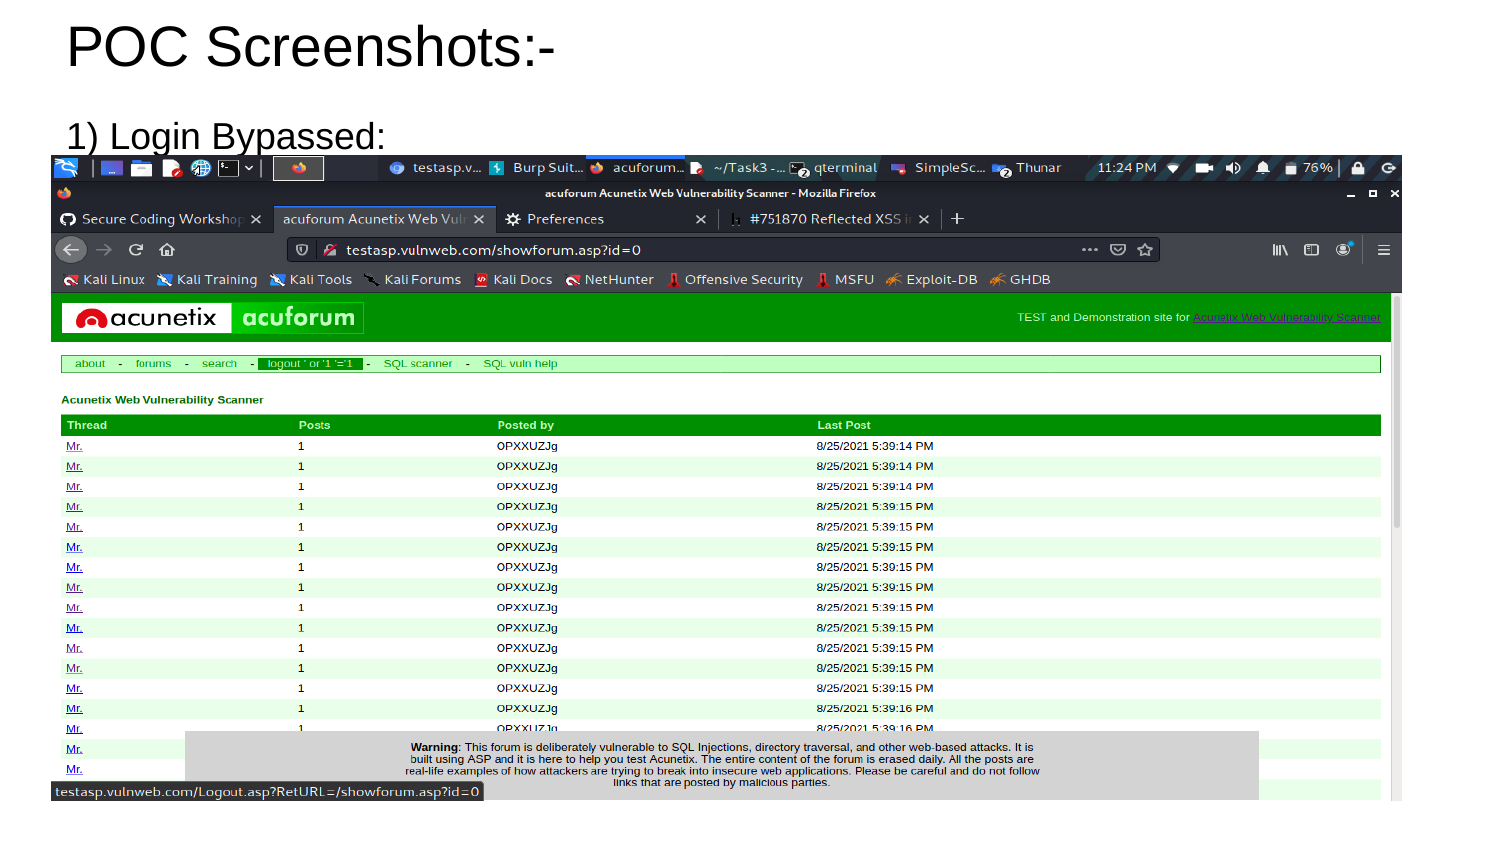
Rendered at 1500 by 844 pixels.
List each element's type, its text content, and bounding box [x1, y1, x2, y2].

title POC Screenshots:- [51, 0, 1449, 93]
list 1) Login Bypassed: [51, 93, 1449, 655]
picture [51, 155, 1402, 801]
